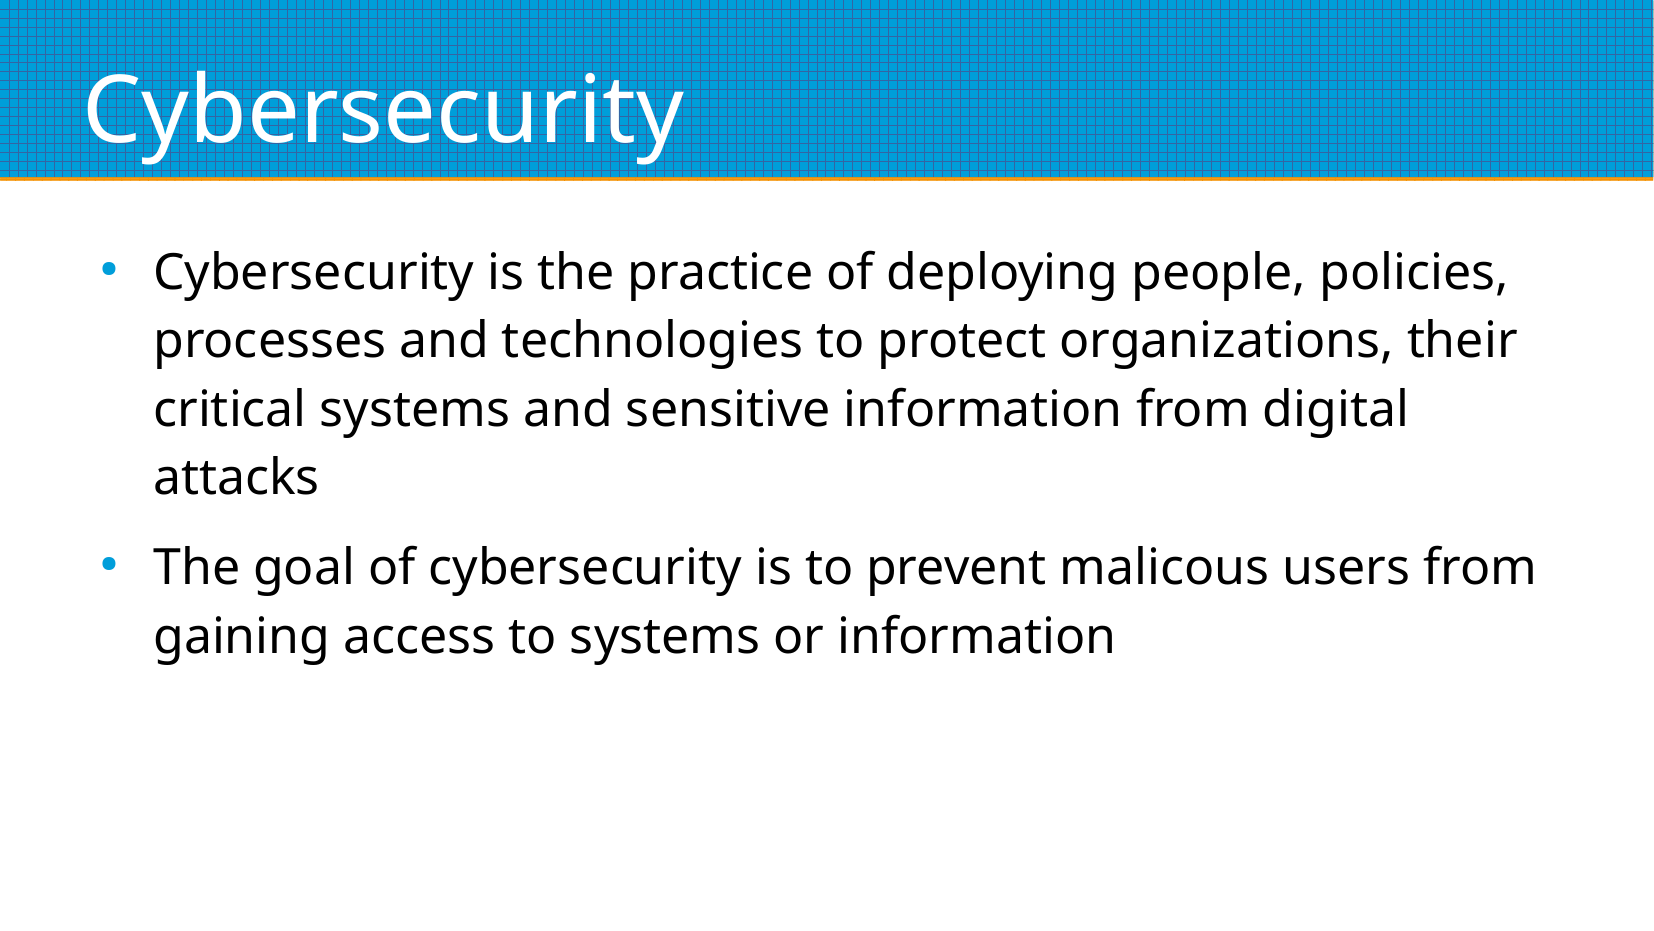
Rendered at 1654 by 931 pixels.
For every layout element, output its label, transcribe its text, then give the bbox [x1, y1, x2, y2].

list Cybersecurity is the practice of deploying people, policies, processes and technologies to protect organizations, their critical systems and sensitive information from digital attacks The goal of cybersecurity is to prevent malicous users from gaining access to systems or information [82, 236, 1563, 811]
title Cybersecurity [82, 14, 1571, 171]
